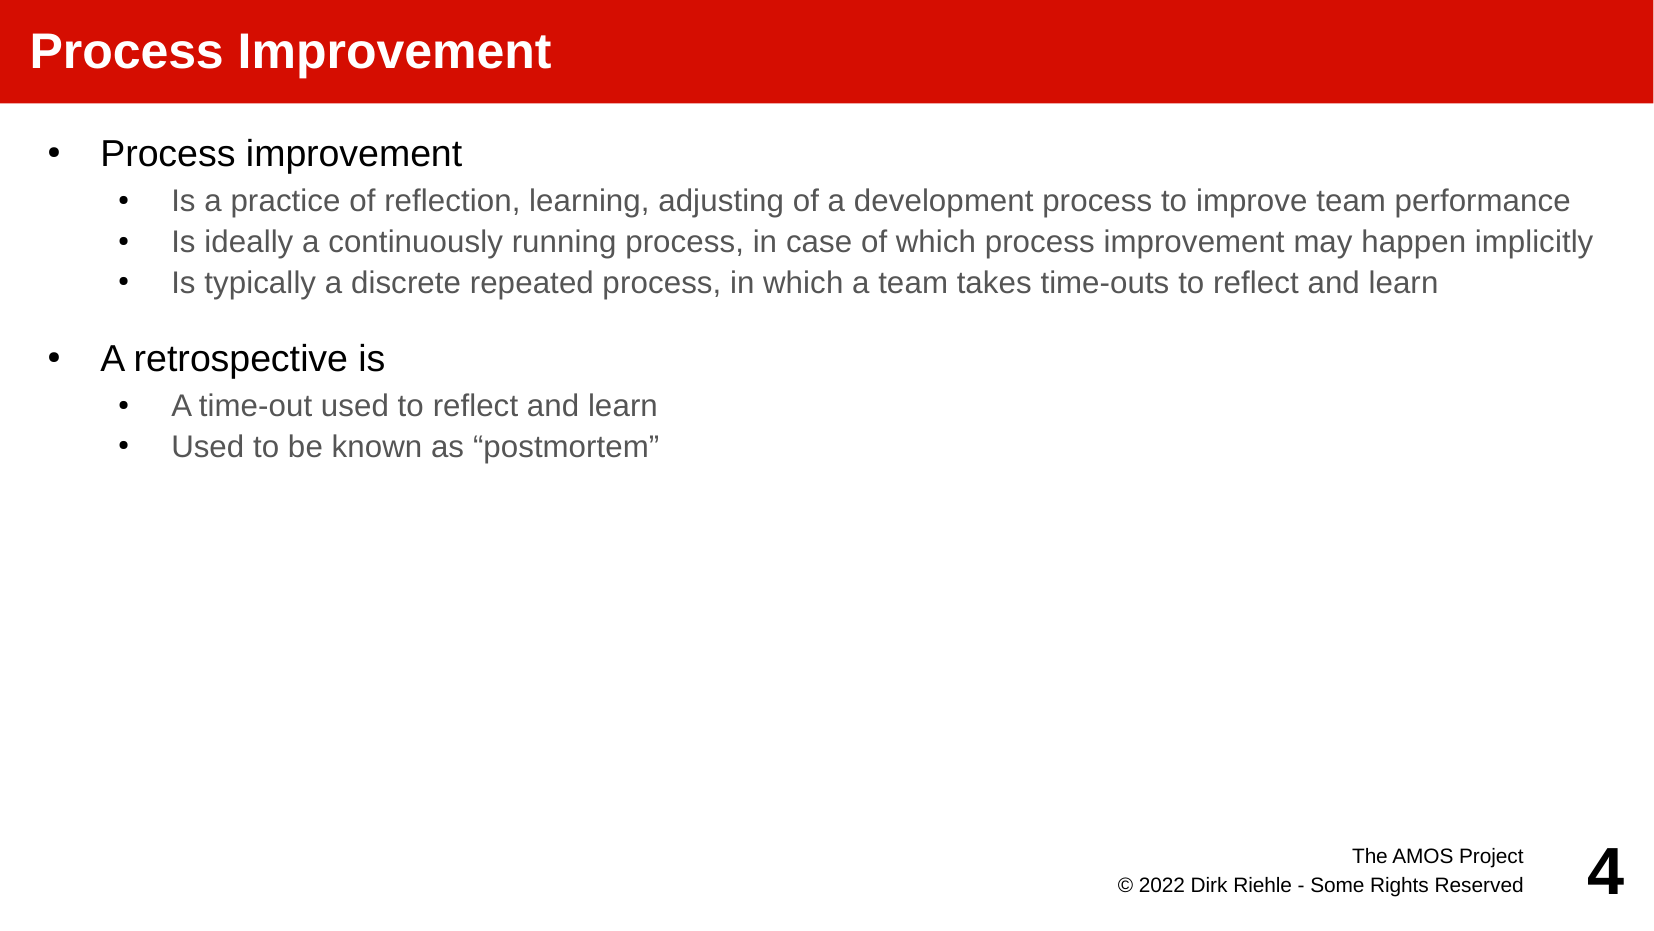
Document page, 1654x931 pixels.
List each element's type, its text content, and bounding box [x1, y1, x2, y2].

list Process improvement Is a practice of reflection, learning, adjusting of a development process to improve team performance Is ideally a continuously running process, in case of which process improvement may happen implicitly Is typically a discrete repeated process, in which a team takes time-outs to reflect and learn A retrospective is A time-out used to reflect and learn Used to be known as “postmortem” [29, 132, 1625, 813]
title Process Improvement [0, 0, 1654, 104]
